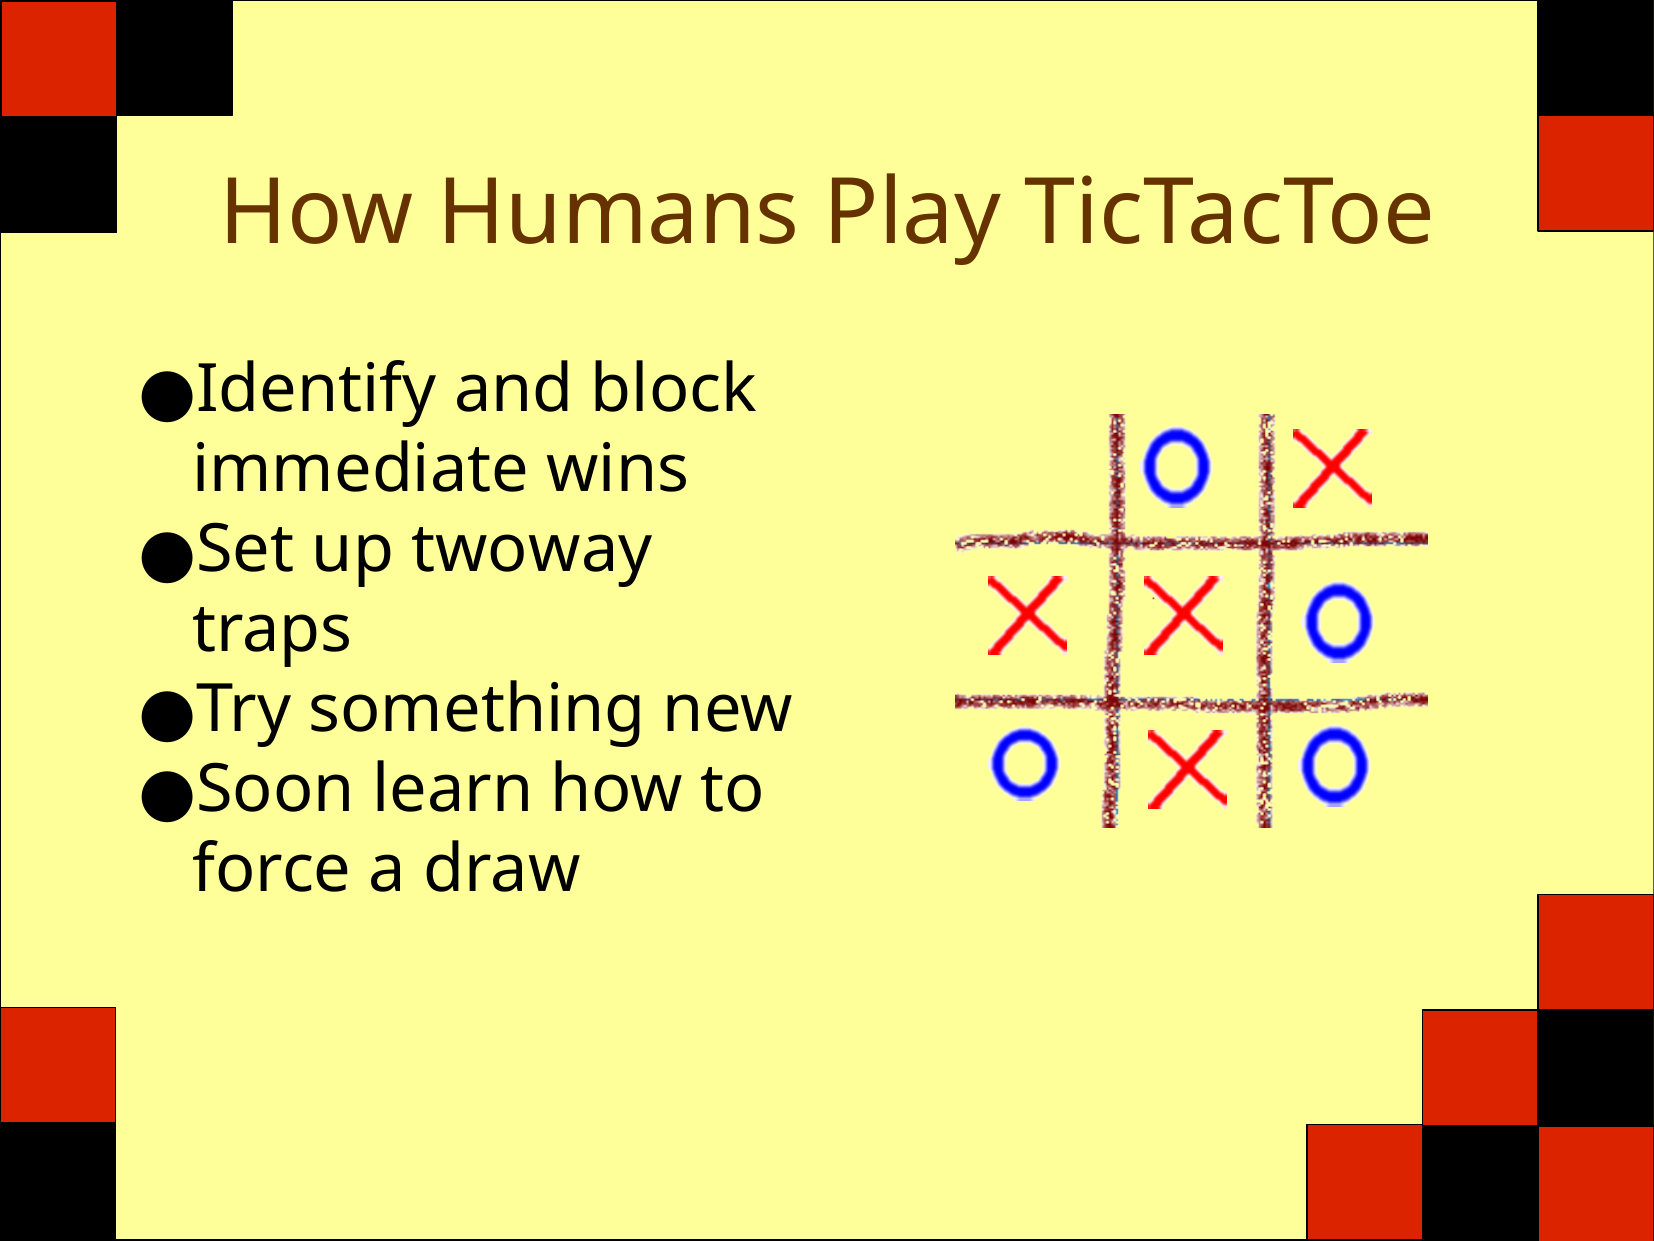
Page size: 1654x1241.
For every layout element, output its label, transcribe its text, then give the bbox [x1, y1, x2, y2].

text_box How Humans Play Tic­Tac­Toe [121, 102, 1534, 310]
picture [955, 414, 1428, 828]
text_box Identify and block immediate wins Set up two­way traps Try something new Soon learn how to force a draw [121, 344, 823, 1126]
